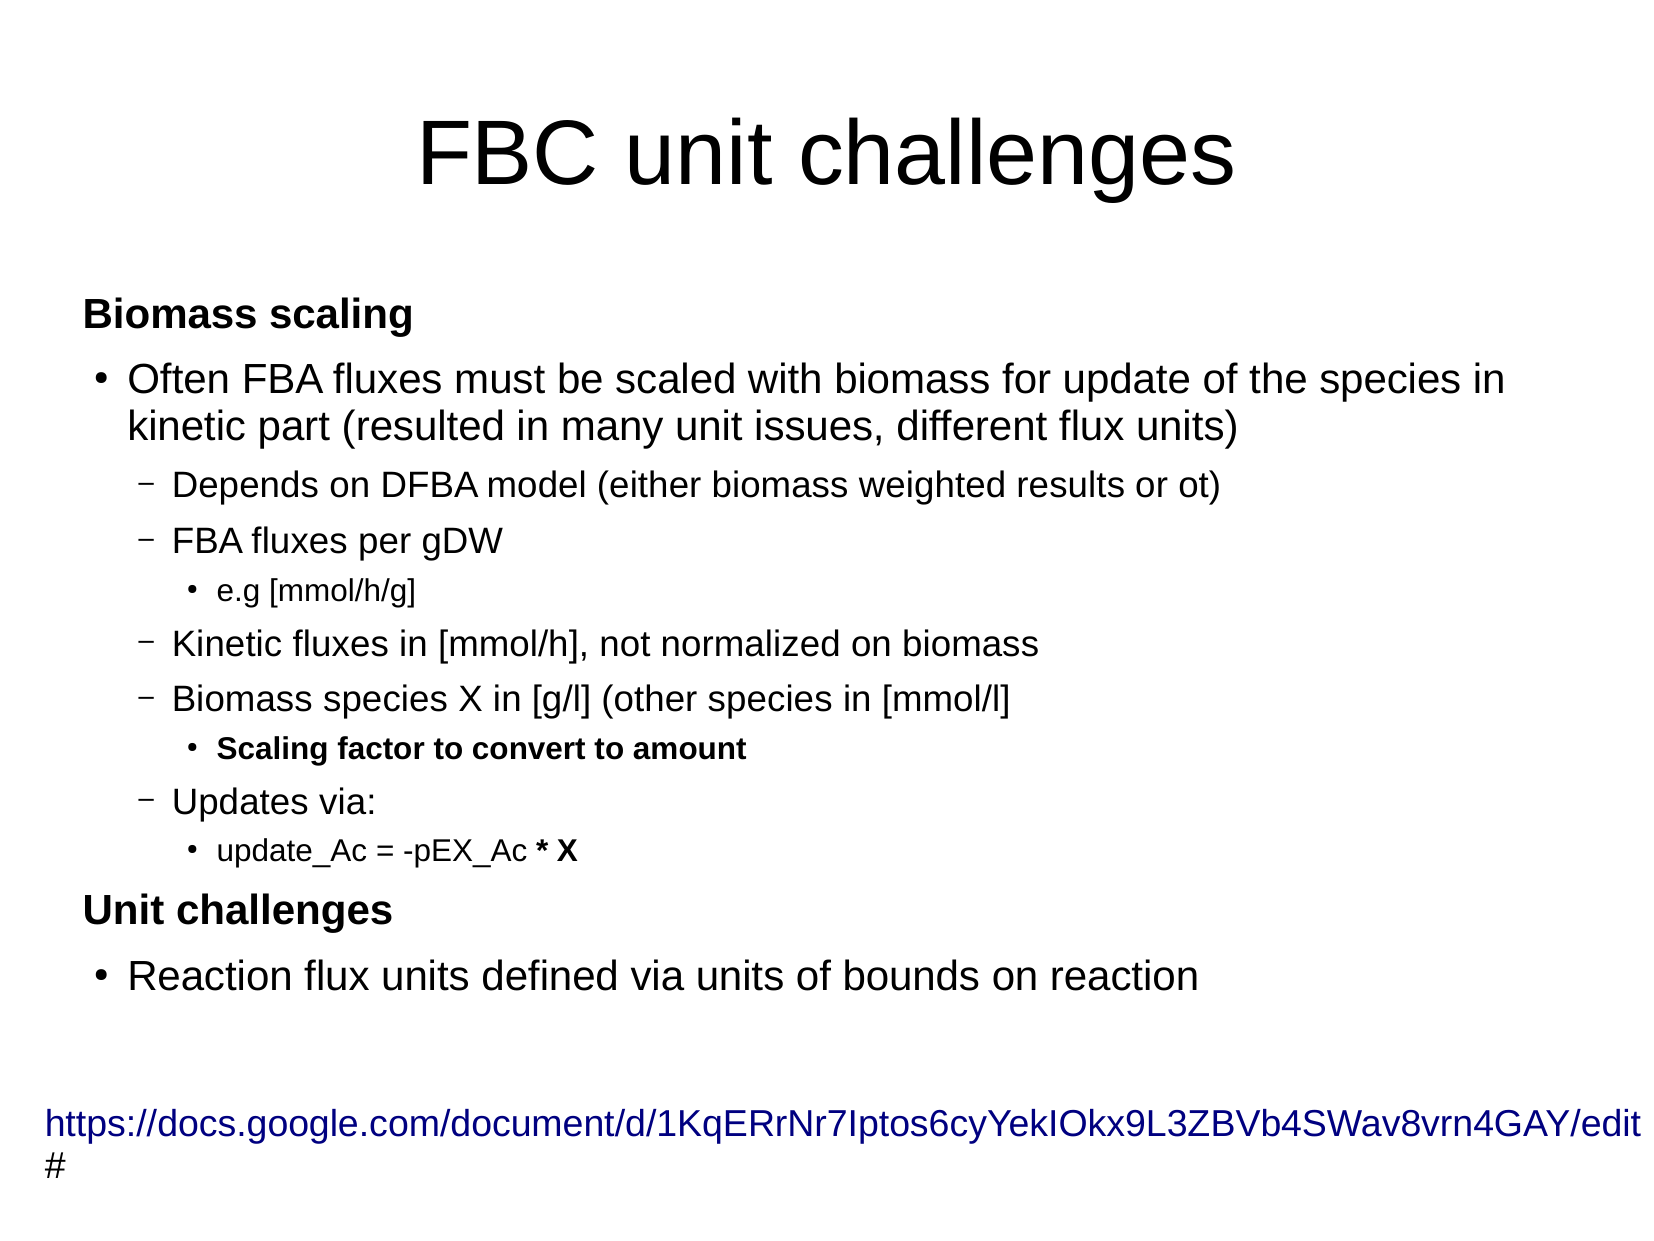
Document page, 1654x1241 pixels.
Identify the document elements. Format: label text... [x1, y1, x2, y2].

text_box https://docs.google.com/document/d/1KqERrNr7Iptos6cyYekIOkx9L3ZBVb4SWav8vrn4GAY/edit# [30, 1095, 1654, 1194]
list Biomass scaling Often FBA fluxes must be scaled with biomass for update of the species in kinetic part (resulted in many unit issues, different flux units) Depends on DFBA model (either biomass weighted results or ot) FBA fluxes per gDW e.g [mmol/h/g] Kinetic fluxes in [mmol/h], not normalized on biomass Biomass species X in [g/l] (other species in [mmol/l] Scaling factor to convert to amount Updates via: update_Ac = -pEX_Ac * X Unit challenges Reaction flux units defined via units of bounds on reaction [82, 290, 1571, 1010]
title FBC unit challenges [82, 49, 1571, 257]
